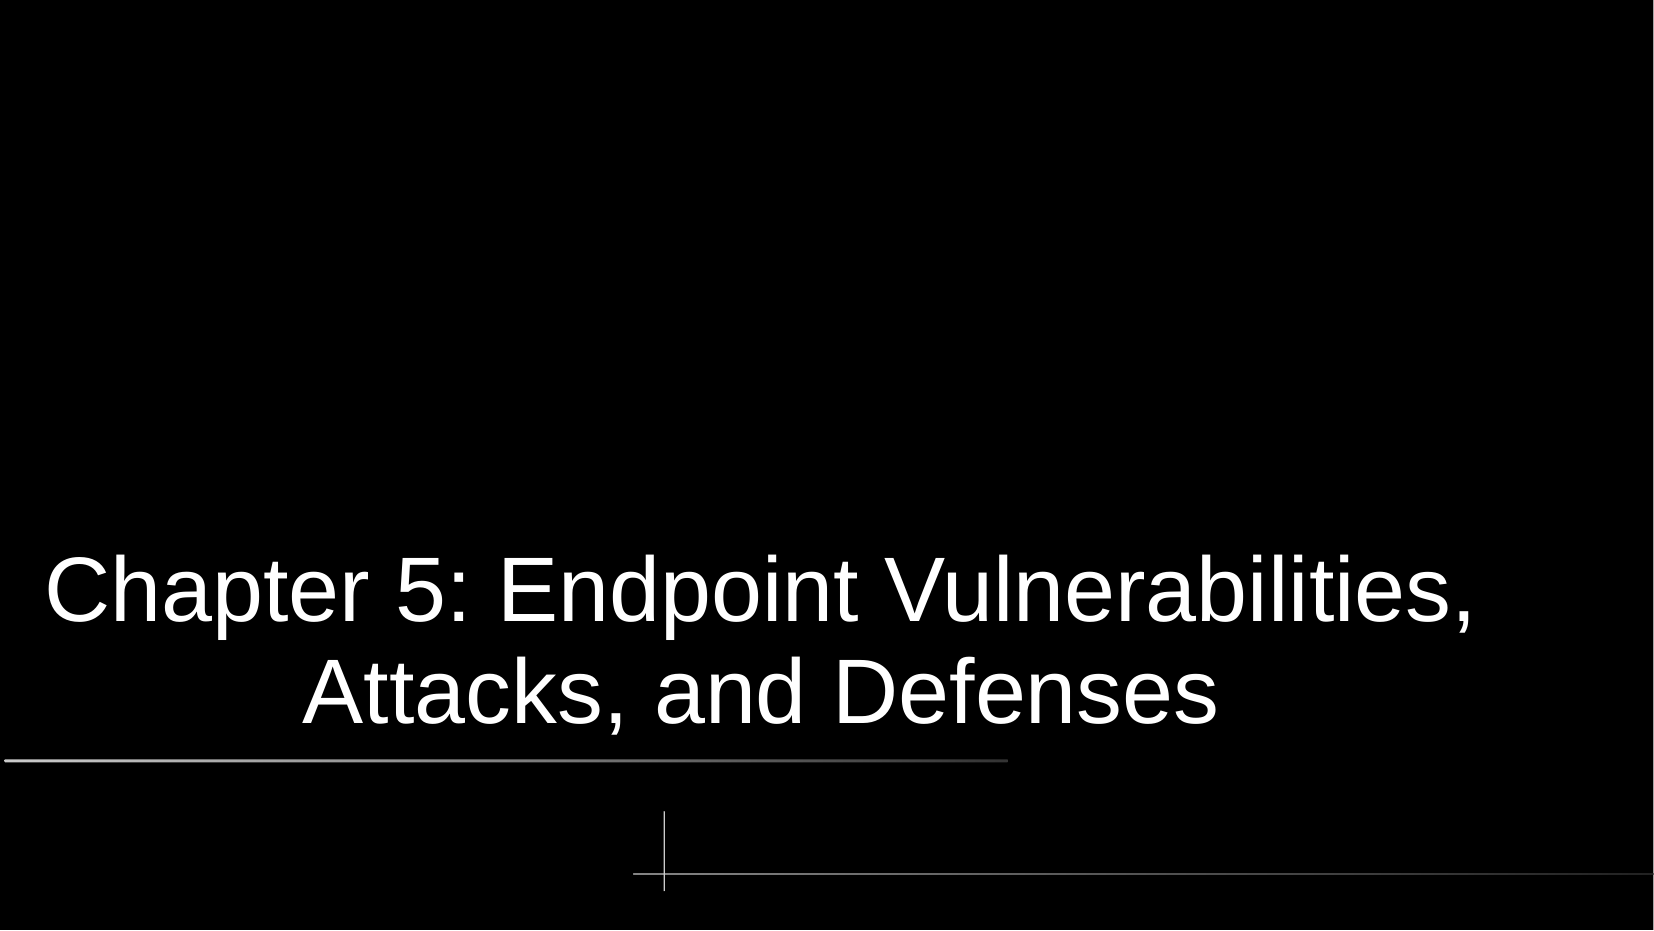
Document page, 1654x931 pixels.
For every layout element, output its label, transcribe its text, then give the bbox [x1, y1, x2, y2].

title Chapter 5: Endpoint Vulnerabilities, Attacks, and Defenses [23, 537, 1501, 846]
